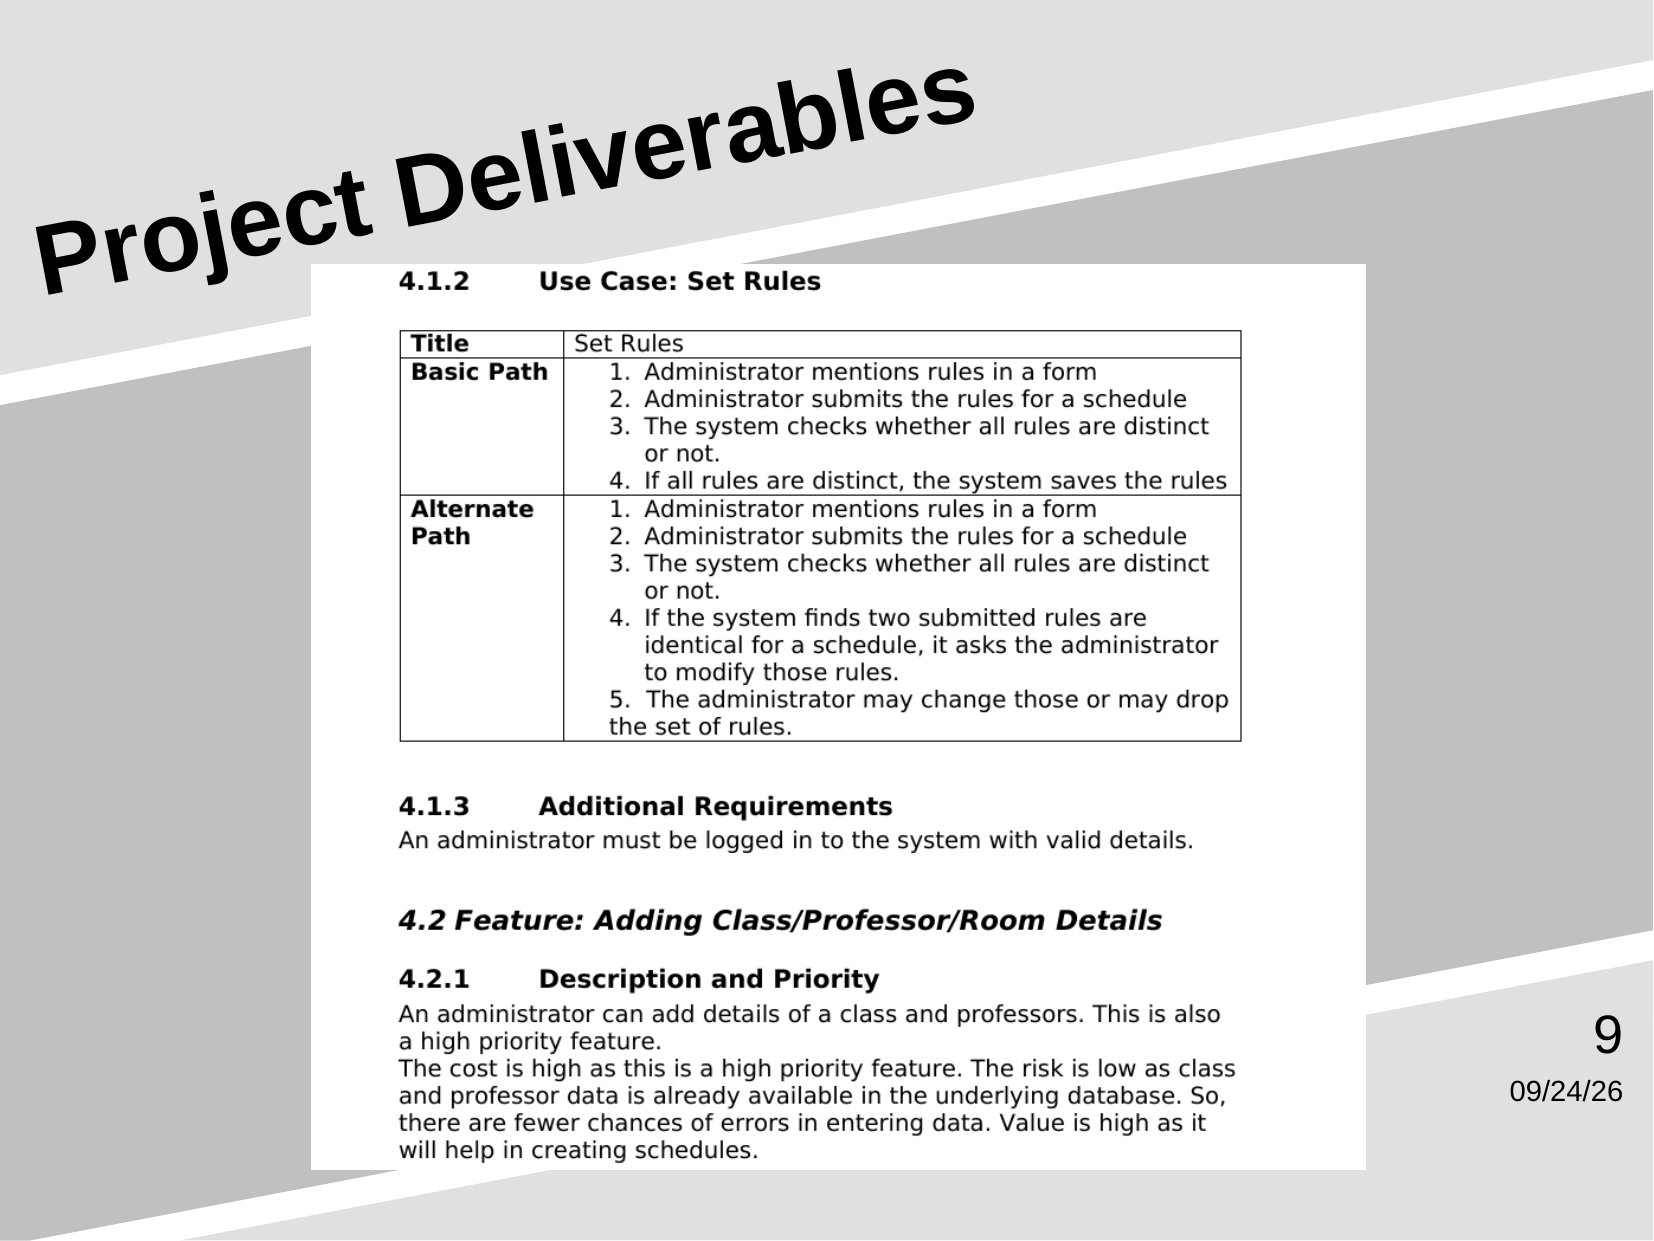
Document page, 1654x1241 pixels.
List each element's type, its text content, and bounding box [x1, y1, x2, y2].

title Project Deliverables [17, 0, 1518, 365]
picture [311, 264, 1366, 1171]
